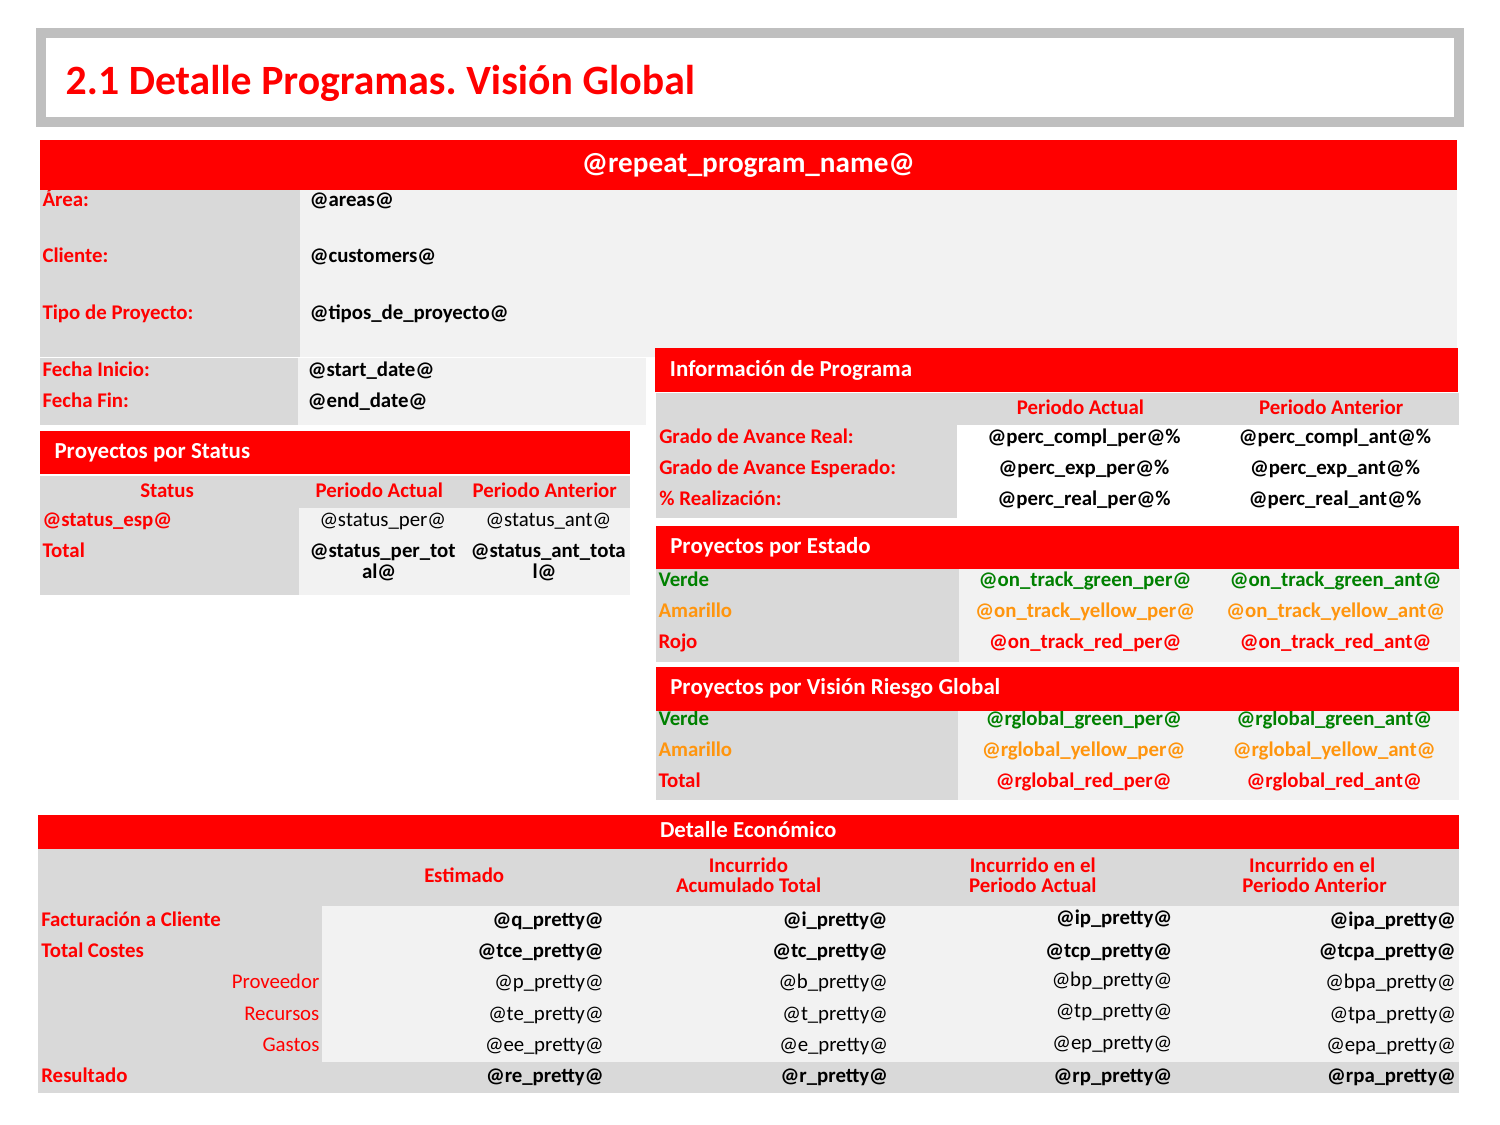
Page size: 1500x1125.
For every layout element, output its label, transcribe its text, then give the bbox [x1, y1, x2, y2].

table_cell @status_ant@ [459, 508, 630, 539]
table_cell [1175, 999, 1297, 1031]
table_cell @status_per@ [299, 508, 459, 539]
table_header Status [40, 476, 299, 508]
table_cell [1175, 1031, 1297, 1062]
table_cell [322, 1031, 422, 1062]
table_cell [607, 999, 713, 1031]
table_cell @perc_real_ant@% [1204, 487, 1459, 518]
table_cell @tcpa_pretty@ [1175, 937, 1459, 968]
table_cell Cliente: [40, 244, 300, 301]
table_cell @ee_pretty@ [422, 1031, 607, 1062]
table_cell Amarillo [656, 599, 959, 630]
table_cell @q_pretty@ [322, 906, 607, 937]
table_cell @status_per_total@ [299, 539, 459, 595]
table_cell [1175, 968, 1297, 999]
table_cell @tce_pretty@ [322, 937, 607, 968]
table_cell Incurrido Acumulado Total [607, 849, 891, 906]
table_cell @bp_pretty@ [1010, 968, 1175, 999]
table_cell Recursos [38, 999, 322, 1031]
table_cell Amarillo [656, 738, 958, 769]
table_cell % Realización: [656, 487, 957, 518]
table_cell @tipos_de_proyecto@ [300, 301, 1457, 357]
table_cell Resultado [38, 1062, 322, 1093]
table_cell @bpa_pretty@ [1297, 968, 1459, 999]
table_cell @rp_pretty@ [1010, 1062, 1175, 1093]
table_header Información de Programa [655, 348, 1458, 392]
table_cell [38, 849, 322, 906]
table_cell Total [40, 539, 299, 595]
table_header Fecha Inicio: [40, 358, 298, 389]
table_cell @customers@ [300, 244, 1457, 301]
table_cell [322, 999, 422, 1031]
table_cell @status_esp@ [40, 508, 299, 539]
table_cell Total Costes [38, 937, 322, 968]
table_header @rglobal_green_ant@ [1203, 711, 1459, 738]
table_cell Estimado [322, 849, 607, 906]
table_cell @perc_exp_ant@% [1204, 456, 1459, 487]
table_cell @perc_compl_ant@% [1204, 425, 1459, 456]
table_header Periodo Actual [299, 476, 459, 508]
table_cell @perc_exp_per@% [957, 456, 1204, 487]
table_cell Proveedor [38, 968, 322, 999]
table_cell @status_ant_total@ [459, 539, 630, 595]
table_cell @tp_pretty@ [1010, 999, 1175, 1031]
table_header @repeat_program_name@ [40, 140, 1457, 190]
table_cell [607, 1062, 713, 1093]
table_cell @tpa_pretty@ [1297, 999, 1459, 1031]
table_cell @ip_pretty@ [891, 906, 1175, 937]
table_cell Incurrido en el Periodo Anterior [1175, 849, 1459, 906]
table_cell @end_date@ [298, 389, 646, 425]
table_cell Fecha Fin: [40, 389, 298, 425]
table_cell @t_pretty@ [713, 999, 891, 1031]
table_cell @on_track_yellow_ant@ [1204, 599, 1460, 630]
table_cell @rglobal_yellow_ant@ [1203, 738, 1459, 769]
table_cell @on_track_red_per@ [959, 630, 1204, 662]
table_header @on_track_green_ant@ [1204, 568, 1460, 599]
table_header Área: [40, 190, 300, 244]
table_cell @rglobal_red_per@ [958, 769, 1203, 800]
table_header [656, 393, 957, 425]
table_cell @p_pretty@ [422, 968, 607, 999]
table_header Proyectos por Status [40, 431, 630, 474]
table_header Periodo Anterior [459, 476, 630, 508]
table_header @rglobal_green_per@ [958, 711, 1203, 738]
table_cell @ipa_pretty@ [1175, 906, 1459, 937]
table_cell @perc_real_per@% [957, 487, 1204, 518]
table_cell @e_pretty@ [713, 1031, 891, 1062]
table_cell @epa_pretty@ [1297, 1031, 1459, 1062]
table_cell Grado de Avance Esperado: [656, 456, 957, 487]
table_cell [1175, 1062, 1297, 1093]
table_cell @te_pretty@ [422, 999, 607, 1031]
table_header @start_date@ [298, 358, 646, 389]
table_cell Facturación a Cliente [38, 906, 322, 937]
table_cell [891, 1062, 1010, 1093]
table_header Periodo Anterior [1204, 393, 1459, 425]
table_cell @tc_pretty@ [607, 937, 891, 968]
table_cell @rpa_pretty@ [1297, 1062, 1459, 1093]
table_cell @on_track_yellow_per@ [959, 599, 1204, 630]
table_cell Total [656, 769, 958, 800]
table_cell Gastos [38, 1031, 322, 1062]
table_header @areas@ [300, 190, 1457, 244]
table_cell Rojo [656, 630, 959, 662]
table_header Verde [656, 711, 958, 738]
text_box 2.1 Detalle Programas. Visión Global [41, 33, 1459, 122]
table_cell [322, 1062, 422, 1093]
table_cell [891, 999, 1010, 1031]
table_cell @rglobal_yellow_per@ [958, 738, 1203, 769]
table_cell Tipo de Proyecto: [40, 301, 300, 357]
table_header Detalle Económico [38, 815, 1459, 849]
table_cell @rglobal_red_ant@ [1203, 769, 1459, 800]
table_header Proyectos por Estado [656, 526, 1459, 569]
table_cell [607, 968, 713, 999]
table_cell [891, 968, 1010, 999]
table_cell @ep_pretty@ [1010, 1031, 1175, 1062]
table_cell [322, 968, 422, 999]
table_cell @perc_compl_per@% [957, 425, 1204, 456]
table_cell @i_pretty@ [607, 906, 891, 937]
table_header Proyectos por Visión Riesgo Global [656, 667, 1459, 711]
table_header Verde [656, 569, 959, 599]
table_cell Grado de Avance Real: [656, 425, 957, 456]
table_header Periodo Actual [957, 393, 1204, 425]
table_cell Incurrido en el Periodo Actual [891, 849, 1175, 906]
table_cell [891, 1031, 1010, 1062]
table_cell @re_pretty@ [422, 1062, 607, 1093]
table_header @on_track_green_per@ [959, 569, 1204, 599]
table_cell @on_track_red_ant@ [1204, 630, 1460, 662]
table_cell [607, 1031, 713, 1062]
table_cell @b_pretty@ [713, 968, 891, 999]
table_cell @tcp_pretty@ [891, 937, 1175, 968]
table_cell @r_pretty@ [713, 1062, 891, 1093]
